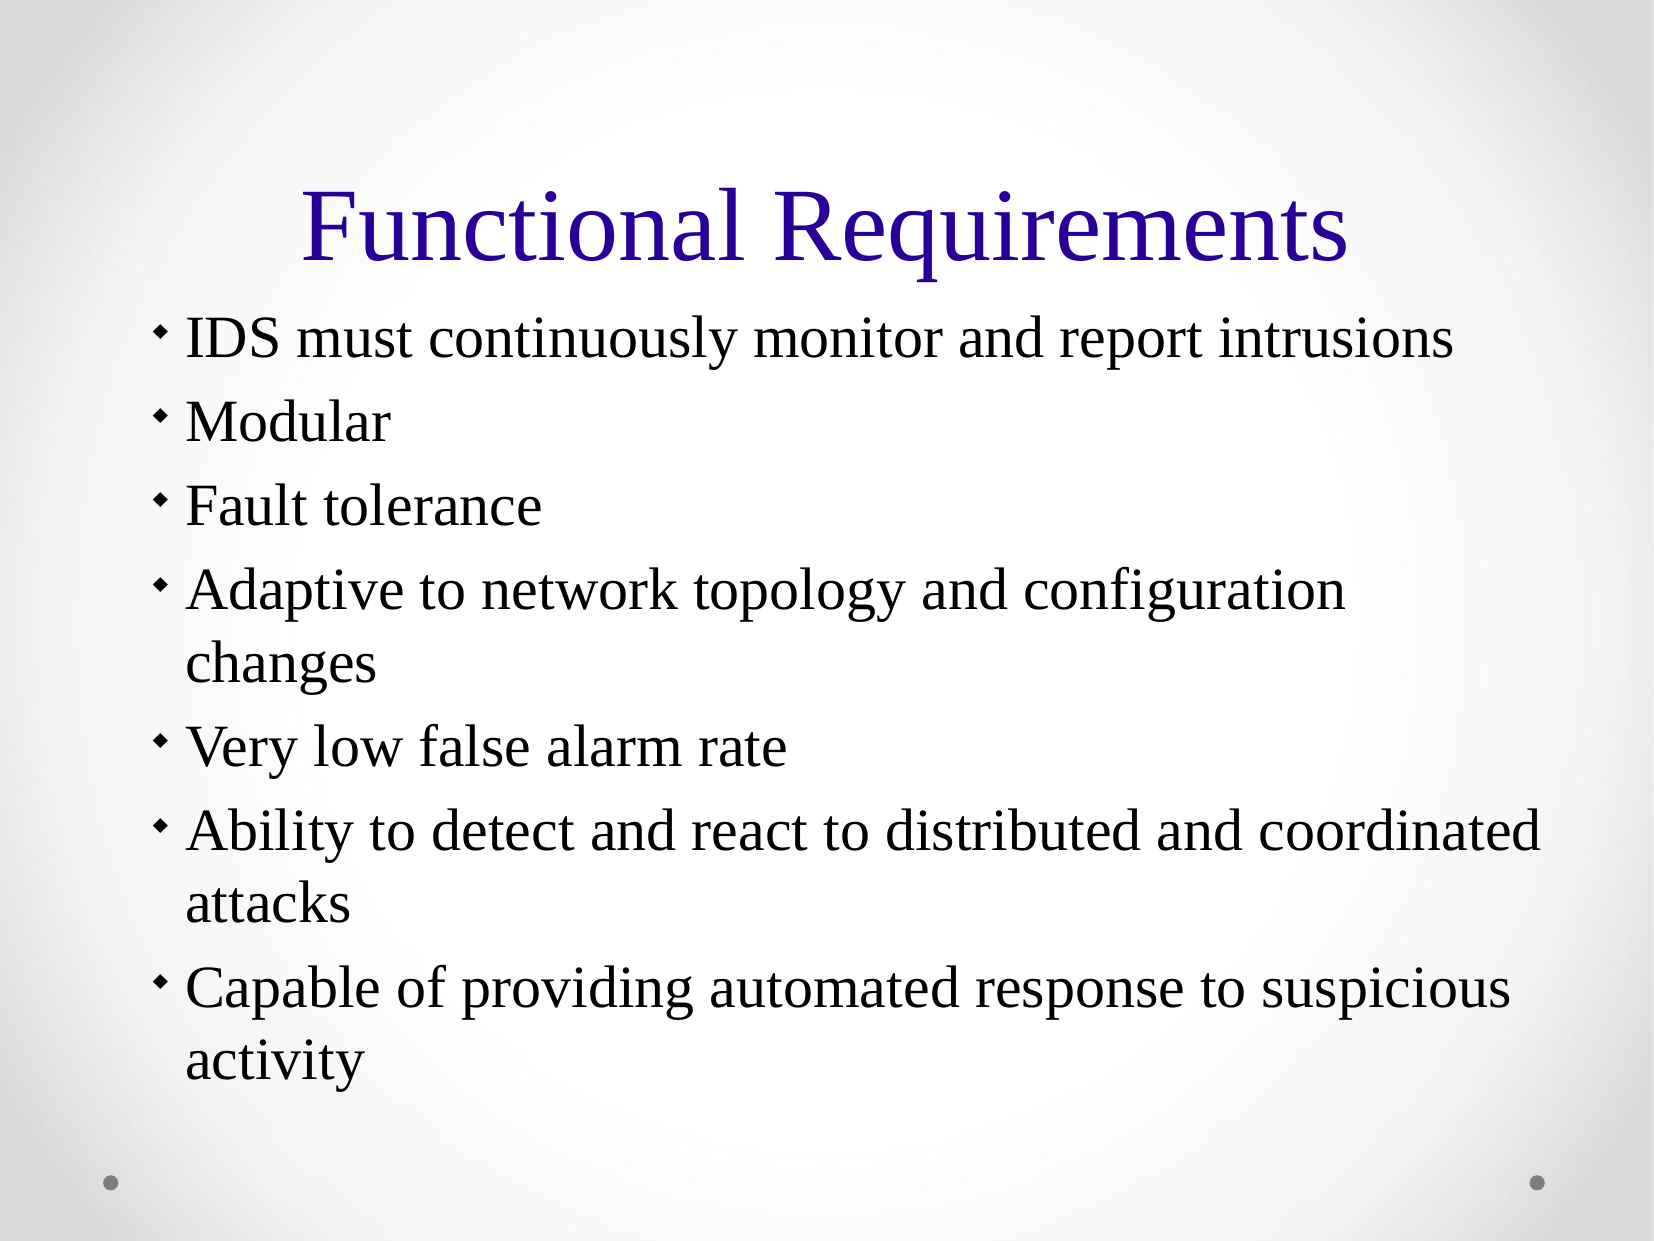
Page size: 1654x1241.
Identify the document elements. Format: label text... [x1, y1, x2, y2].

title Functional Requirements [82, 47, 1571, 289]
picture [0, 0, 1654, 1241]
list IDS must continuously monitor and report intrusions Modular Fault tolerance Adaptive to network topology and configuration changes Very low false alarm rate Ability to detect and react to distributed and coordinated attacks Capable of providing automated response to suspicious activity [82, 289, 1571, 1108]
